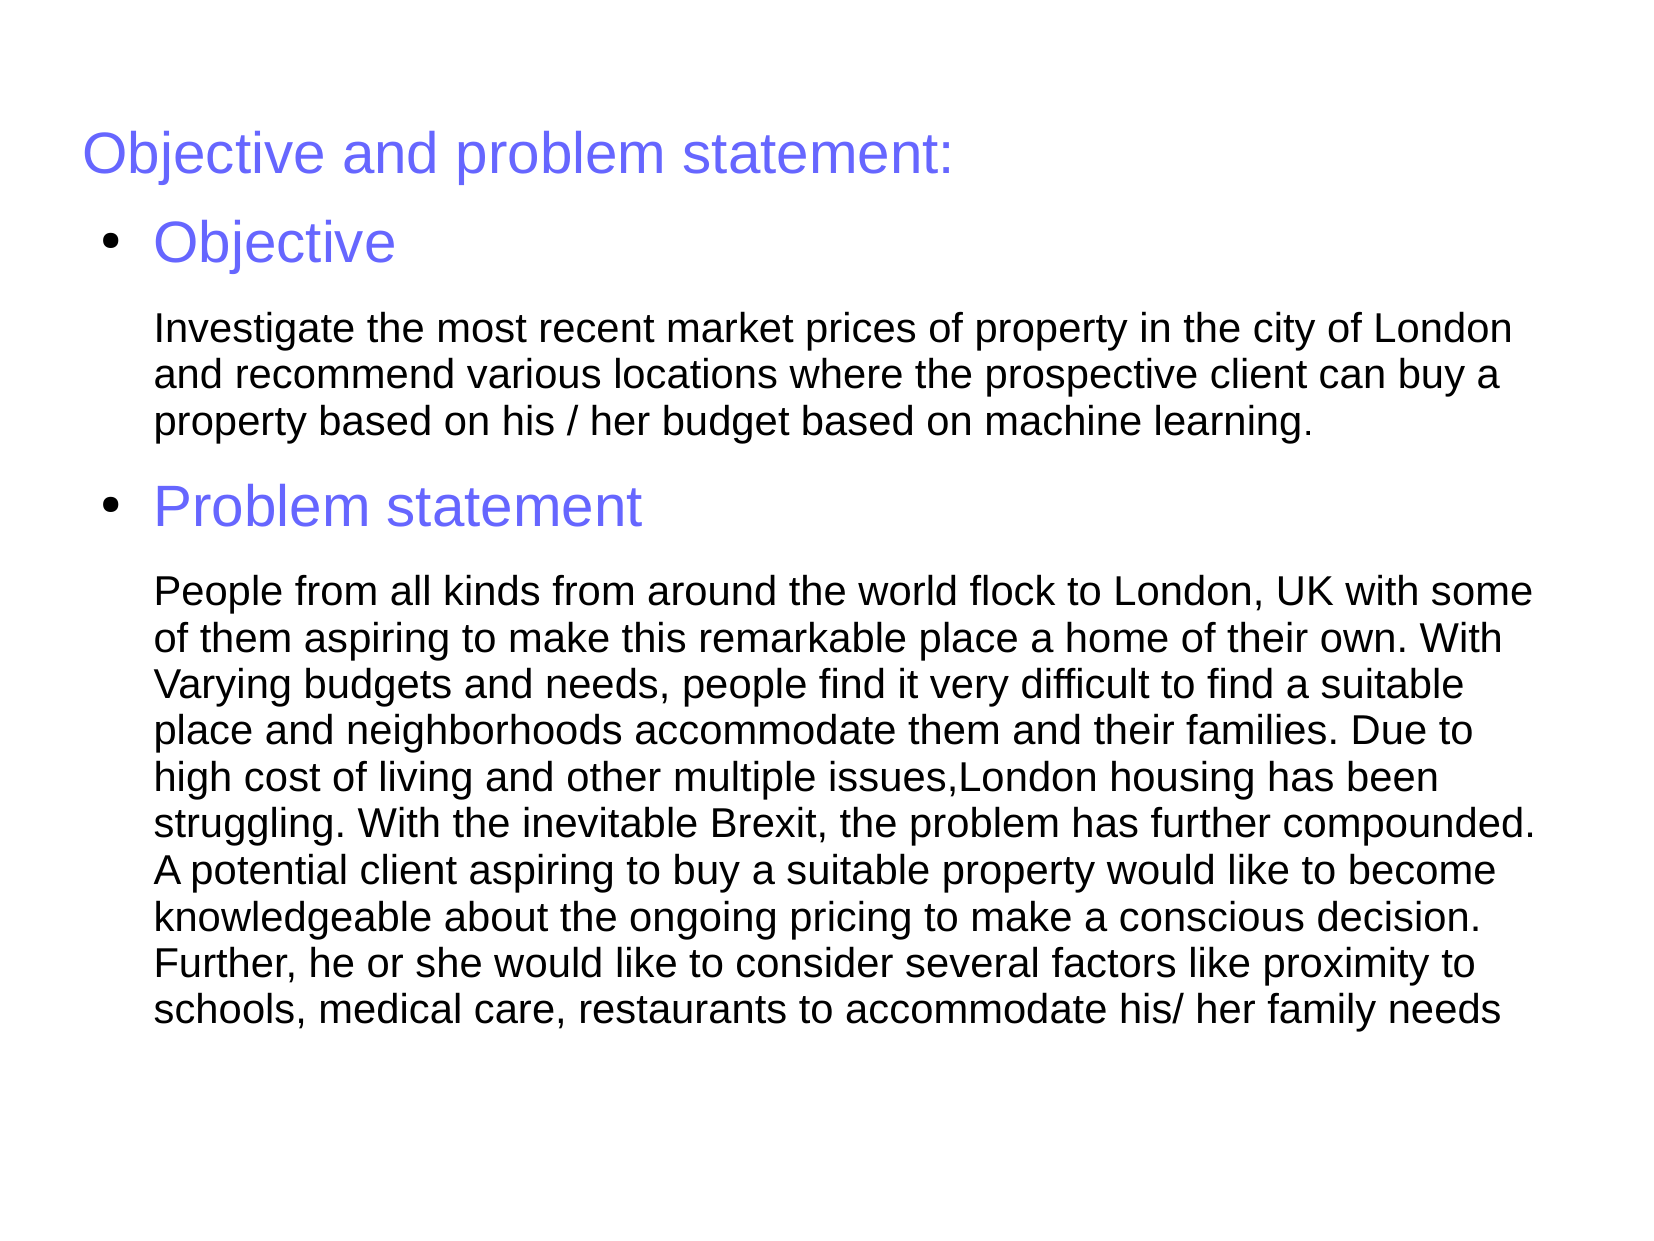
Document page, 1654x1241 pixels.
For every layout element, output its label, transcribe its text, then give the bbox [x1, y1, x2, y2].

list Objective Investigate the most recent market prices of property in the city of London and recommend various locations where the prospective client can buy a property based on his / her budget based on machine learning. Problem statement People from all kinds from around the world flock to London, UK with some of them aspiring to make this remarkable place a home of their own. With Varying budgets and needs, people find it very difficult to find a suitable place and neighborhoods accommodate them and their families. Due to high cost of living and other multiple issues,London housing has been struggling. With the inevitable Brexit, the problem has further compounded. A potential client aspiring to buy a suitable property would like to become knowledgeable about the ongoing pricing to make a conscious decision. Further, he or she would like to consider several factors like proximity to schools, medical care, restaurants to accommodate his/ her family needs [82, 210, 1564, 1238]
title Objective and problem statement: [82, 49, 1571, 257]
